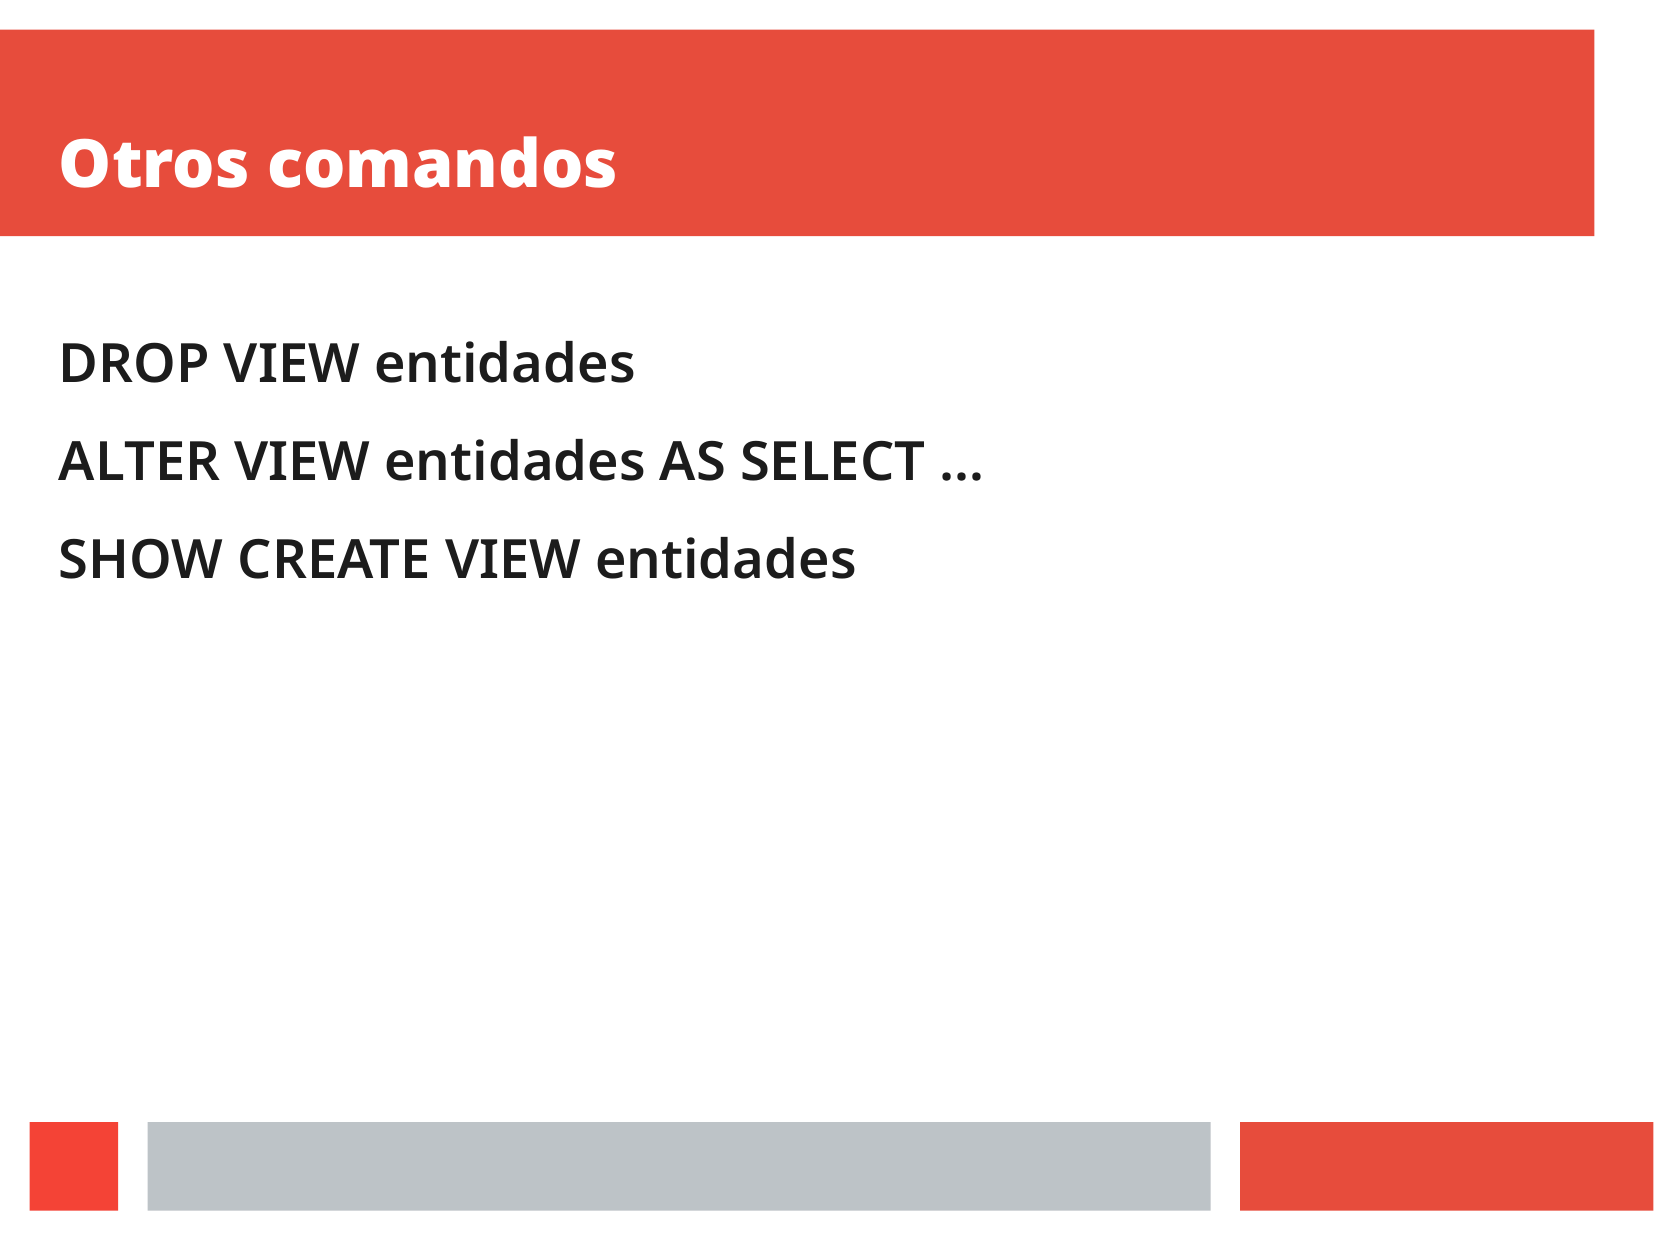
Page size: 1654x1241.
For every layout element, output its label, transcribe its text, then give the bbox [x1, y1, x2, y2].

title Otros comandos [59, 59, 1595, 207]
list DROP VIEW entidades ALTER VIEW entidades AS SELECT … SHOW CREATE VIEW entidades [59, 324, 1565, 1093]
